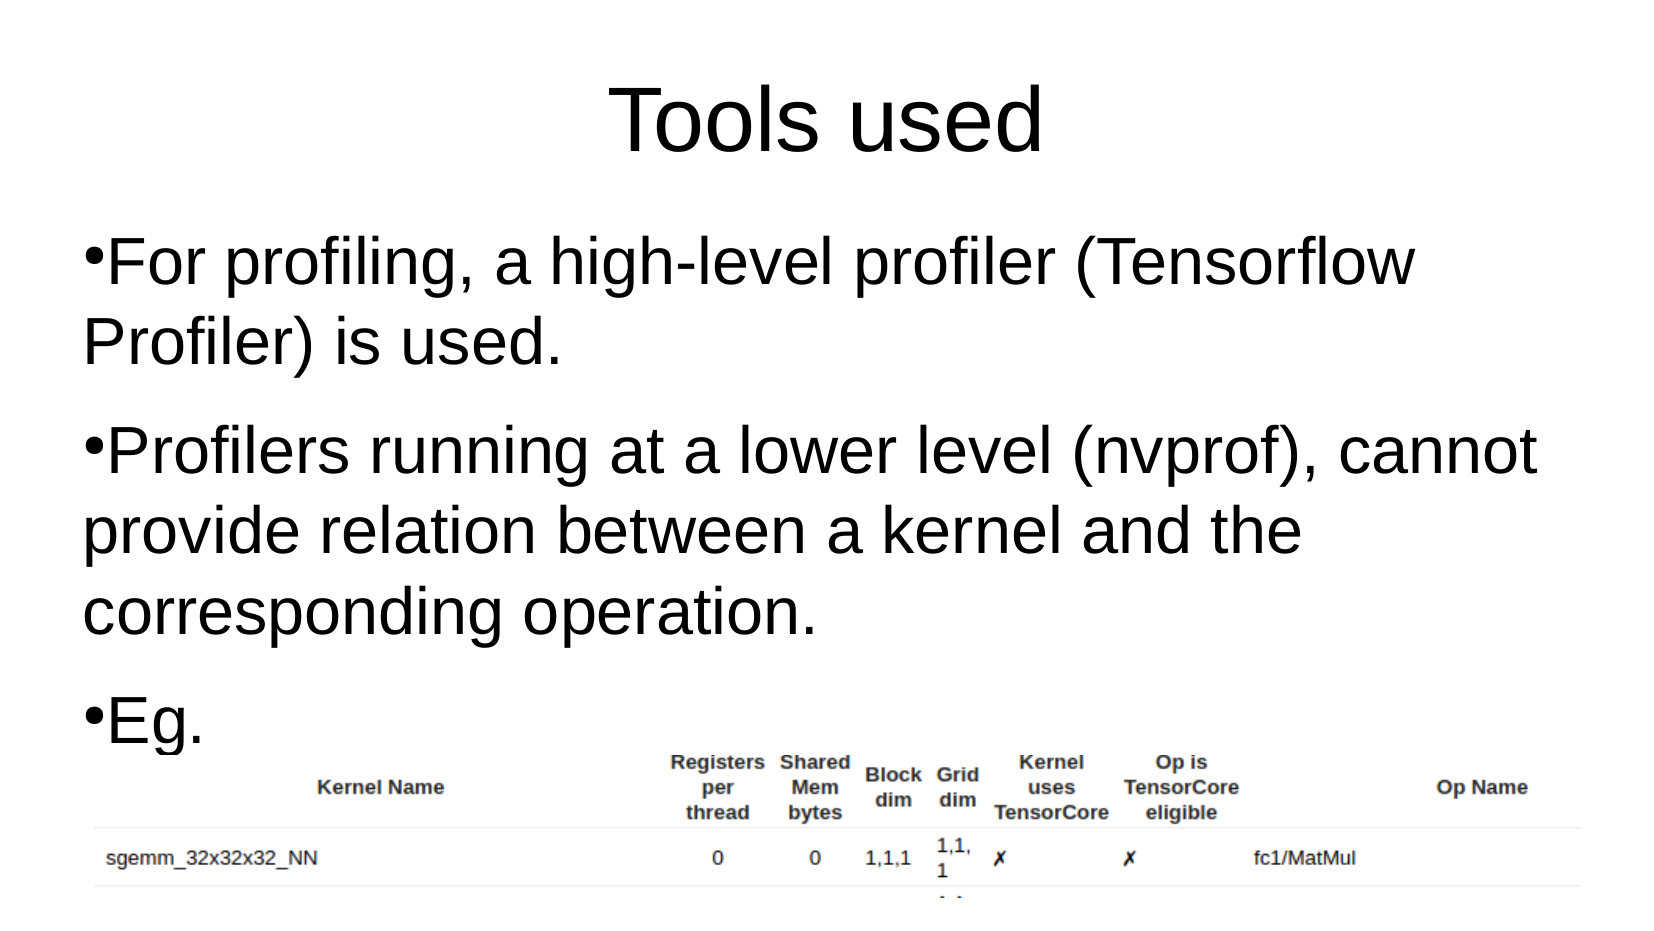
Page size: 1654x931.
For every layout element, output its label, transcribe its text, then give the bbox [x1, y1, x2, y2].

list For profiling, a high-level profiler (Tensorflow Profiler) is used. Profilers running at a lower level (nvprof), cannot provide relation between a kernel and the corresponding operation. Eg. [82, 217, 1571, 758]
title Tools used [82, 37, 1571, 193]
picture [94, 755, 1581, 898]
